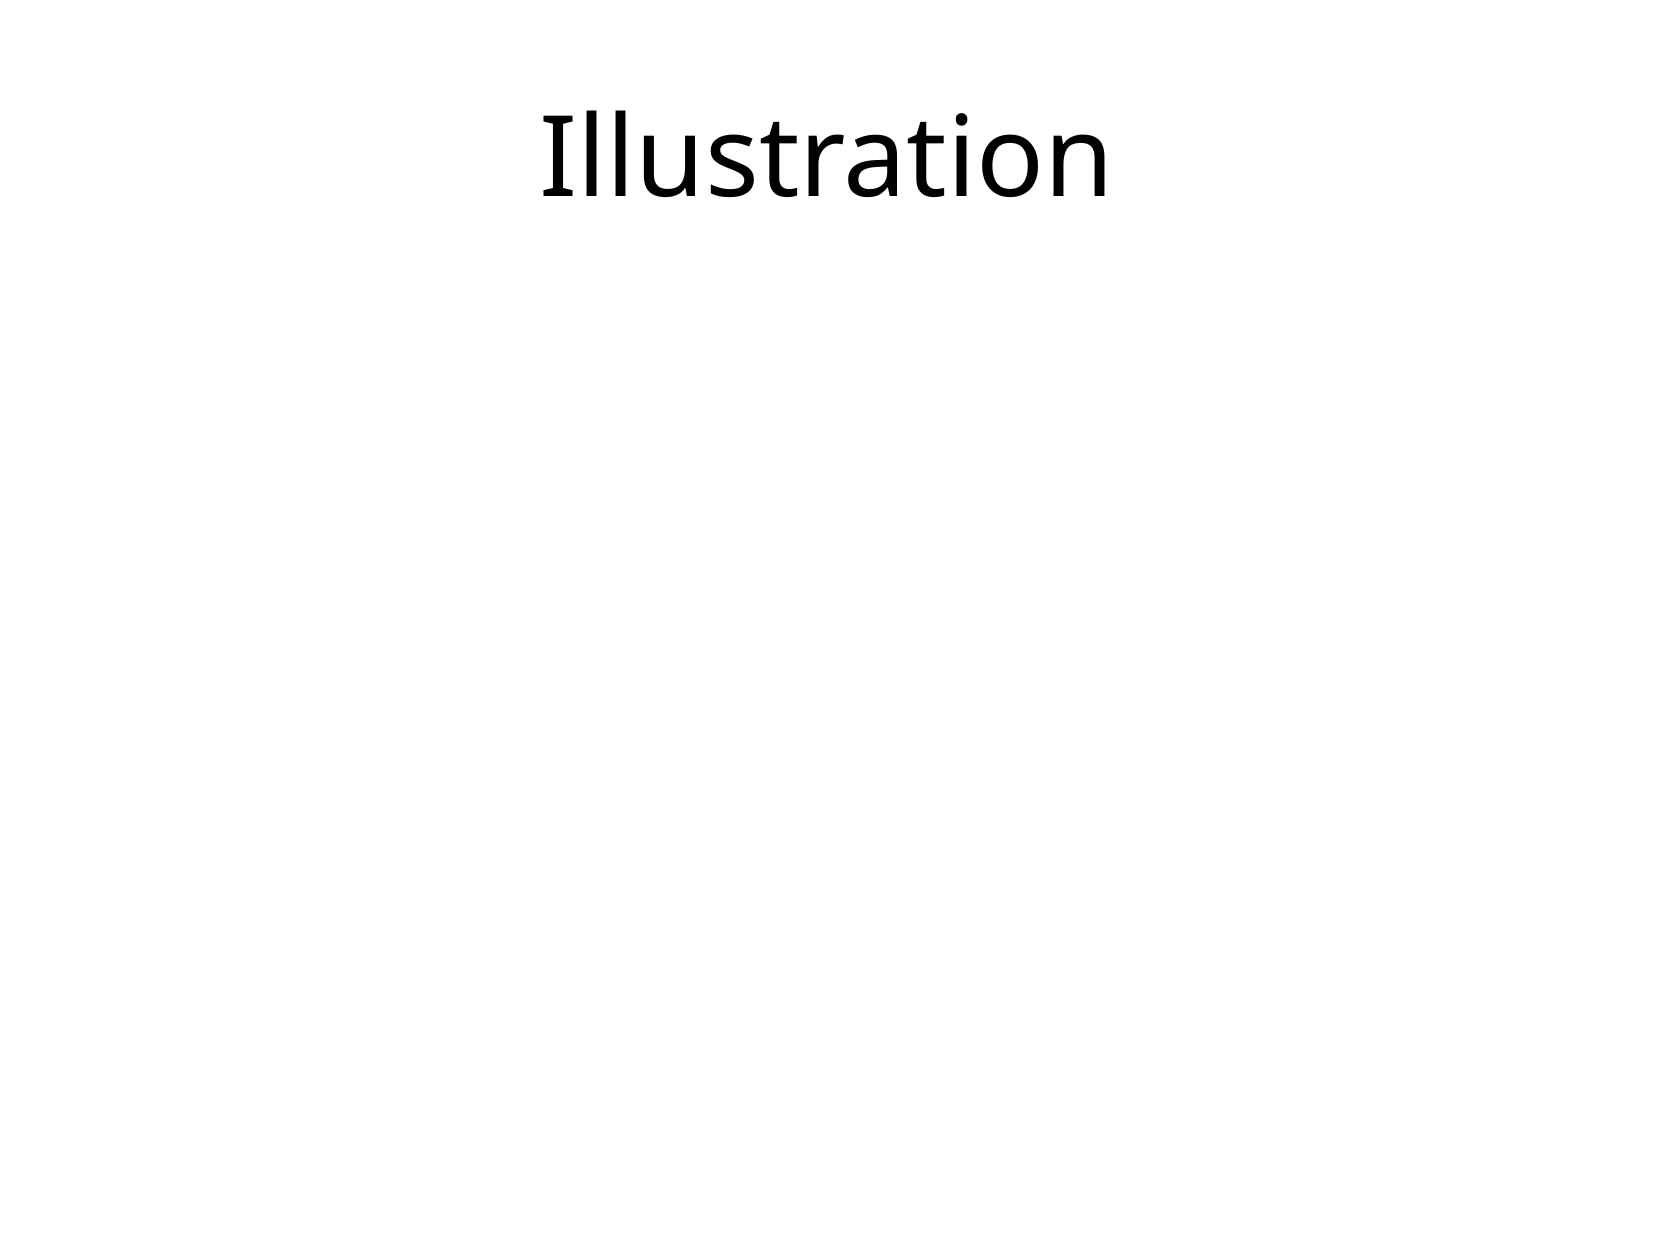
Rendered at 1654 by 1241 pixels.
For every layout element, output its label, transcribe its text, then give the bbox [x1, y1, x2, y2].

title Illustration [82, 49, 1571, 257]
